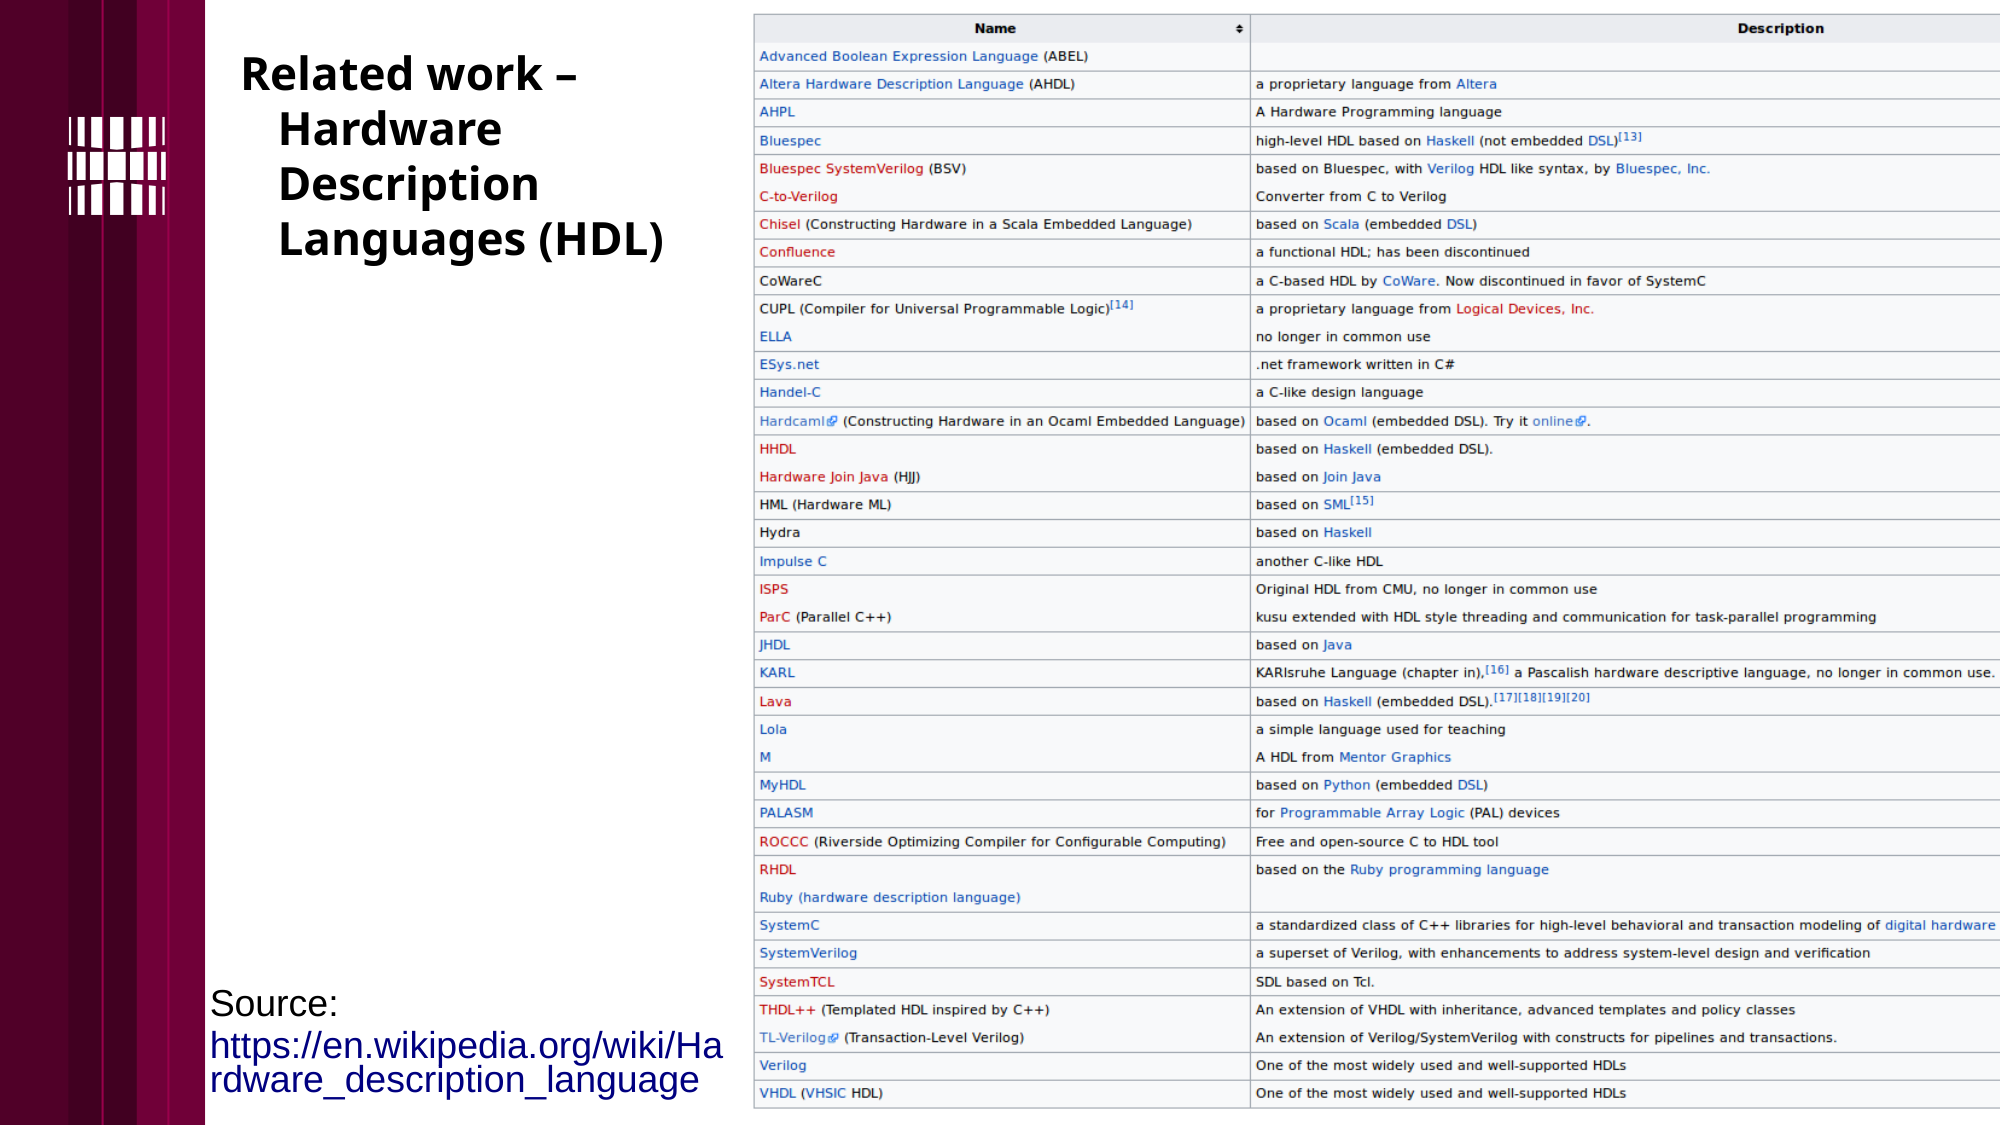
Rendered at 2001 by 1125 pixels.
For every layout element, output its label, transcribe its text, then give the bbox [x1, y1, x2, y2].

picture [750, 9, 2000, 1116]
list Related work – Hardware Description Languages (HDL) [239, 45, 728, 330]
text_box Source: https://en.wikipedia.org/wiki/Hardware_description_language [195, 975, 743, 1116]
